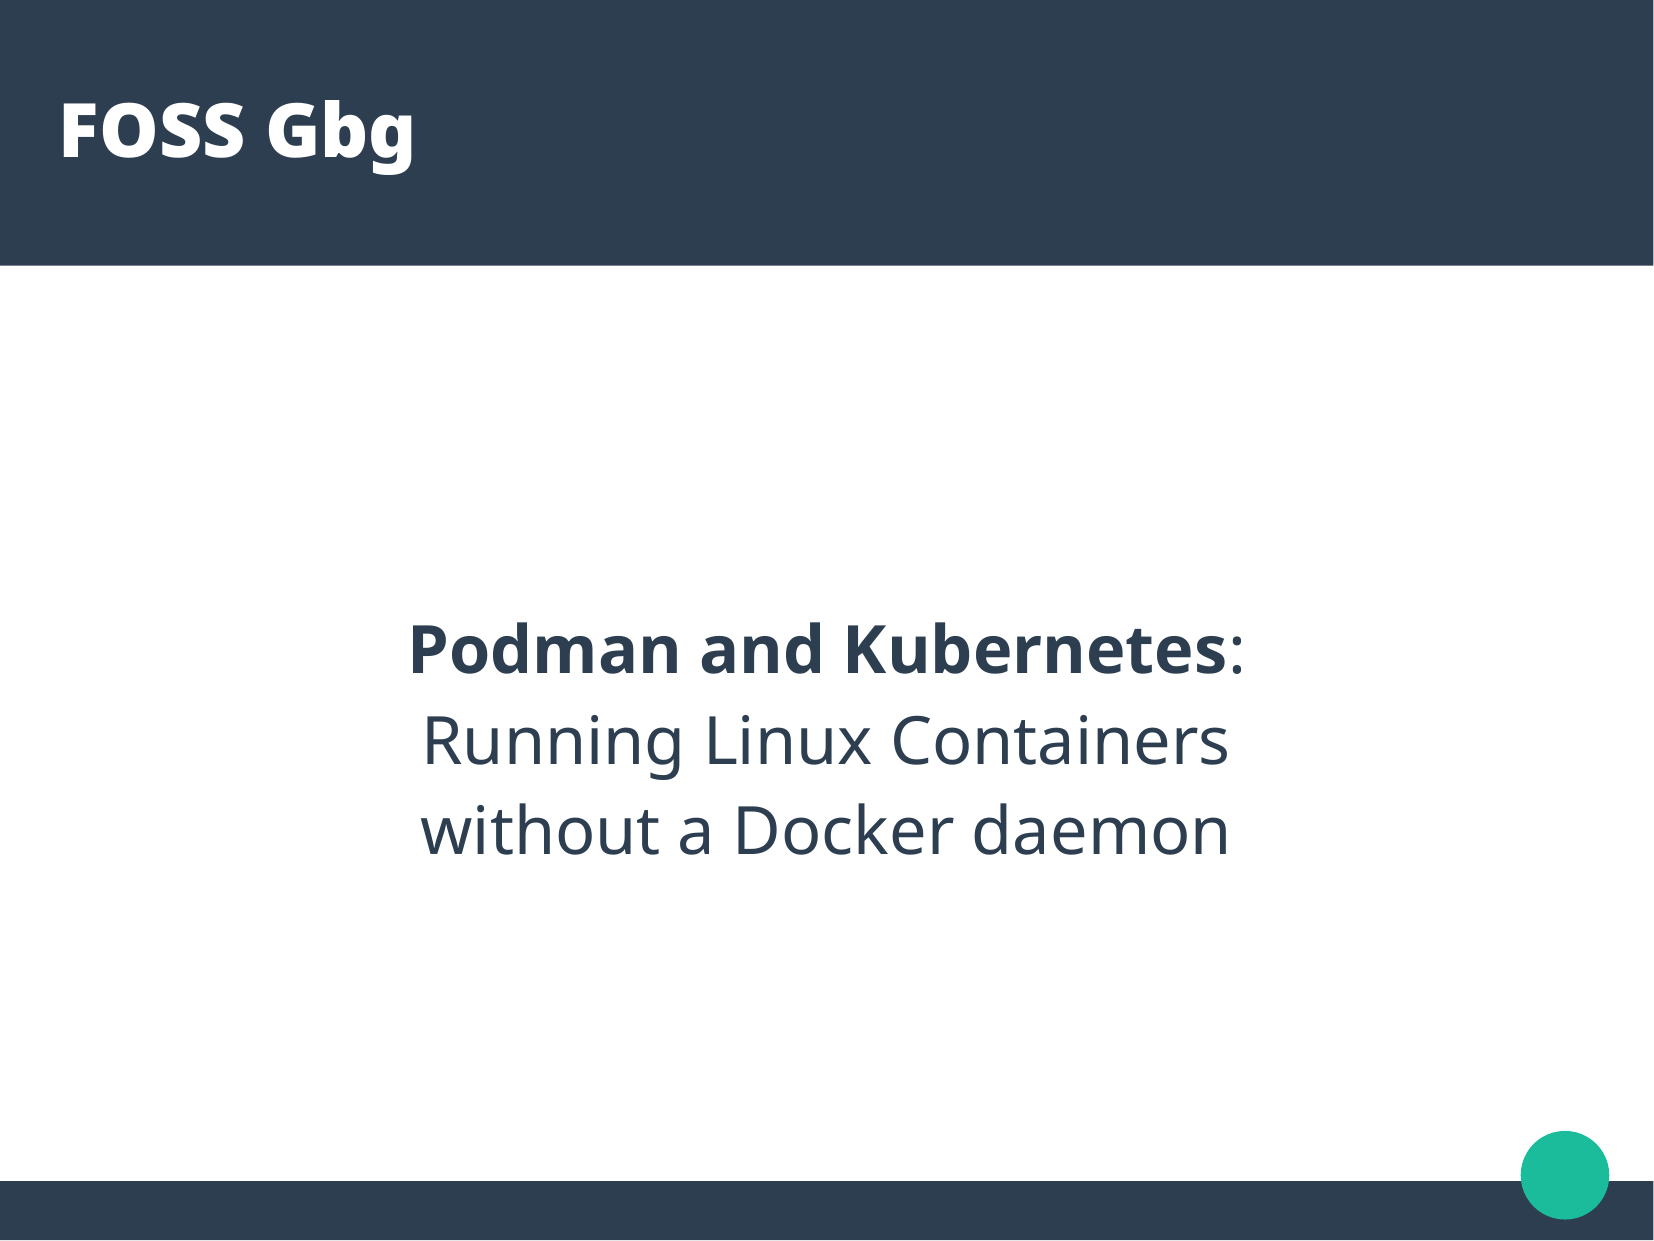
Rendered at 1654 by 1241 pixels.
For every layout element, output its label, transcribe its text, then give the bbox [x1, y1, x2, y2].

title FOSS Gbg [59, 49, 1595, 207]
subtitle Podman and Kubernetes: Running Linux Containers without a Docker daemon [59, 324, 1595, 1152]
